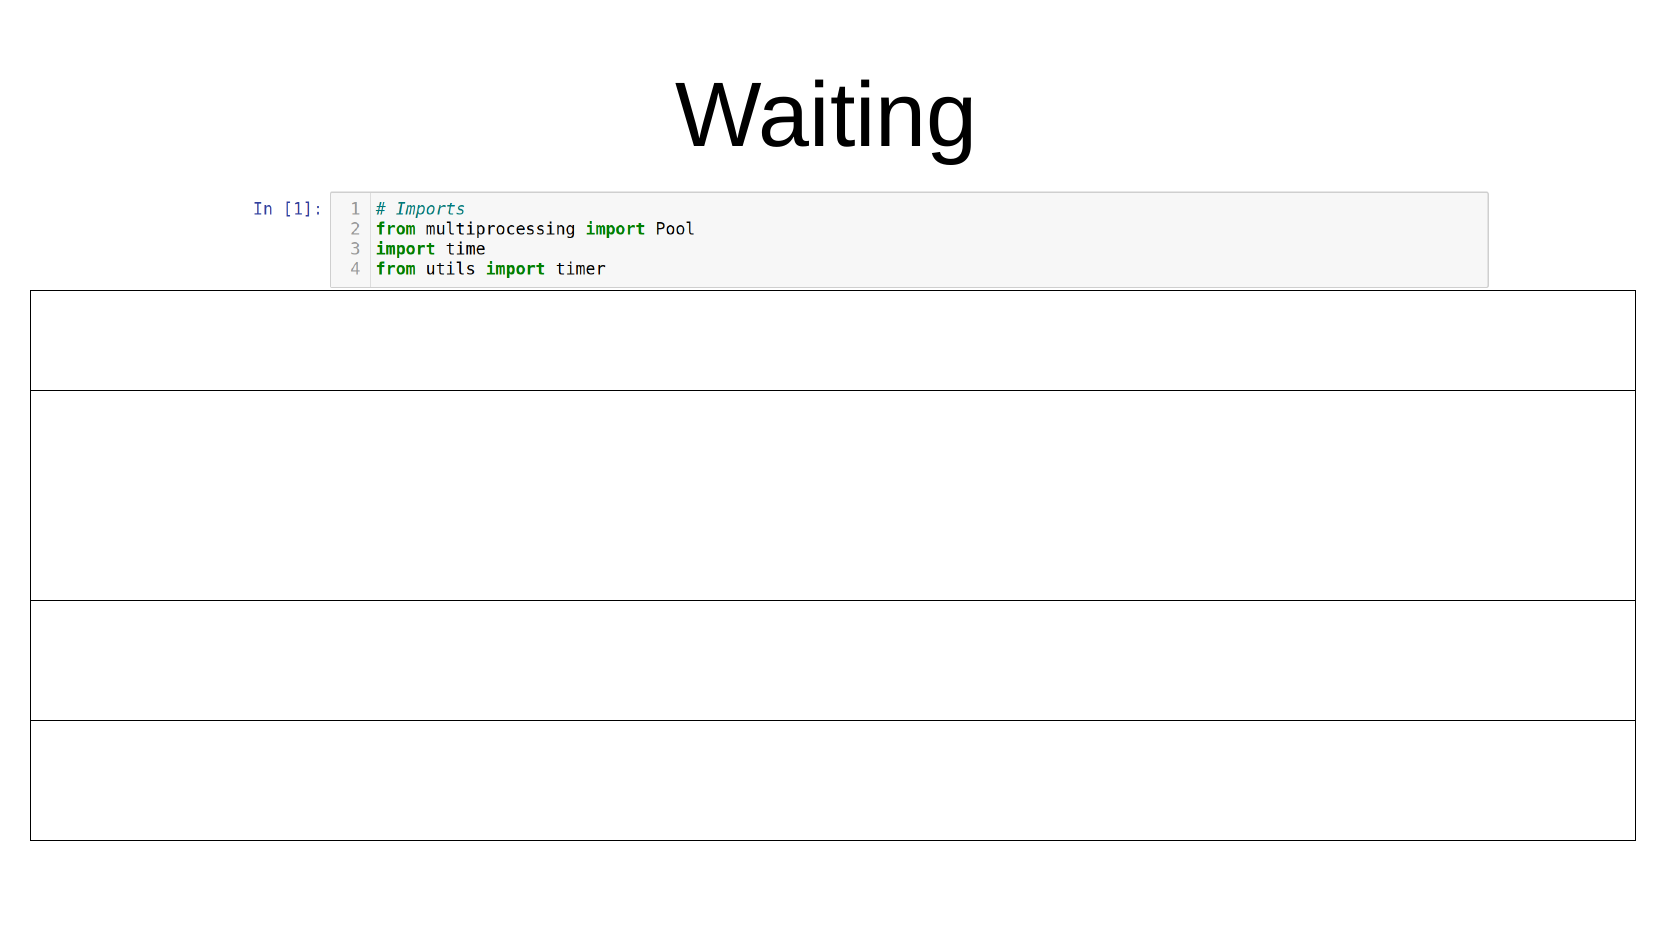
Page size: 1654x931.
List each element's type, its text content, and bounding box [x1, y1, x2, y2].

text_box [30, 290, 1636, 841]
title Waiting [82, 37, 1571, 193]
picture [240, 193, 1501, 290]
